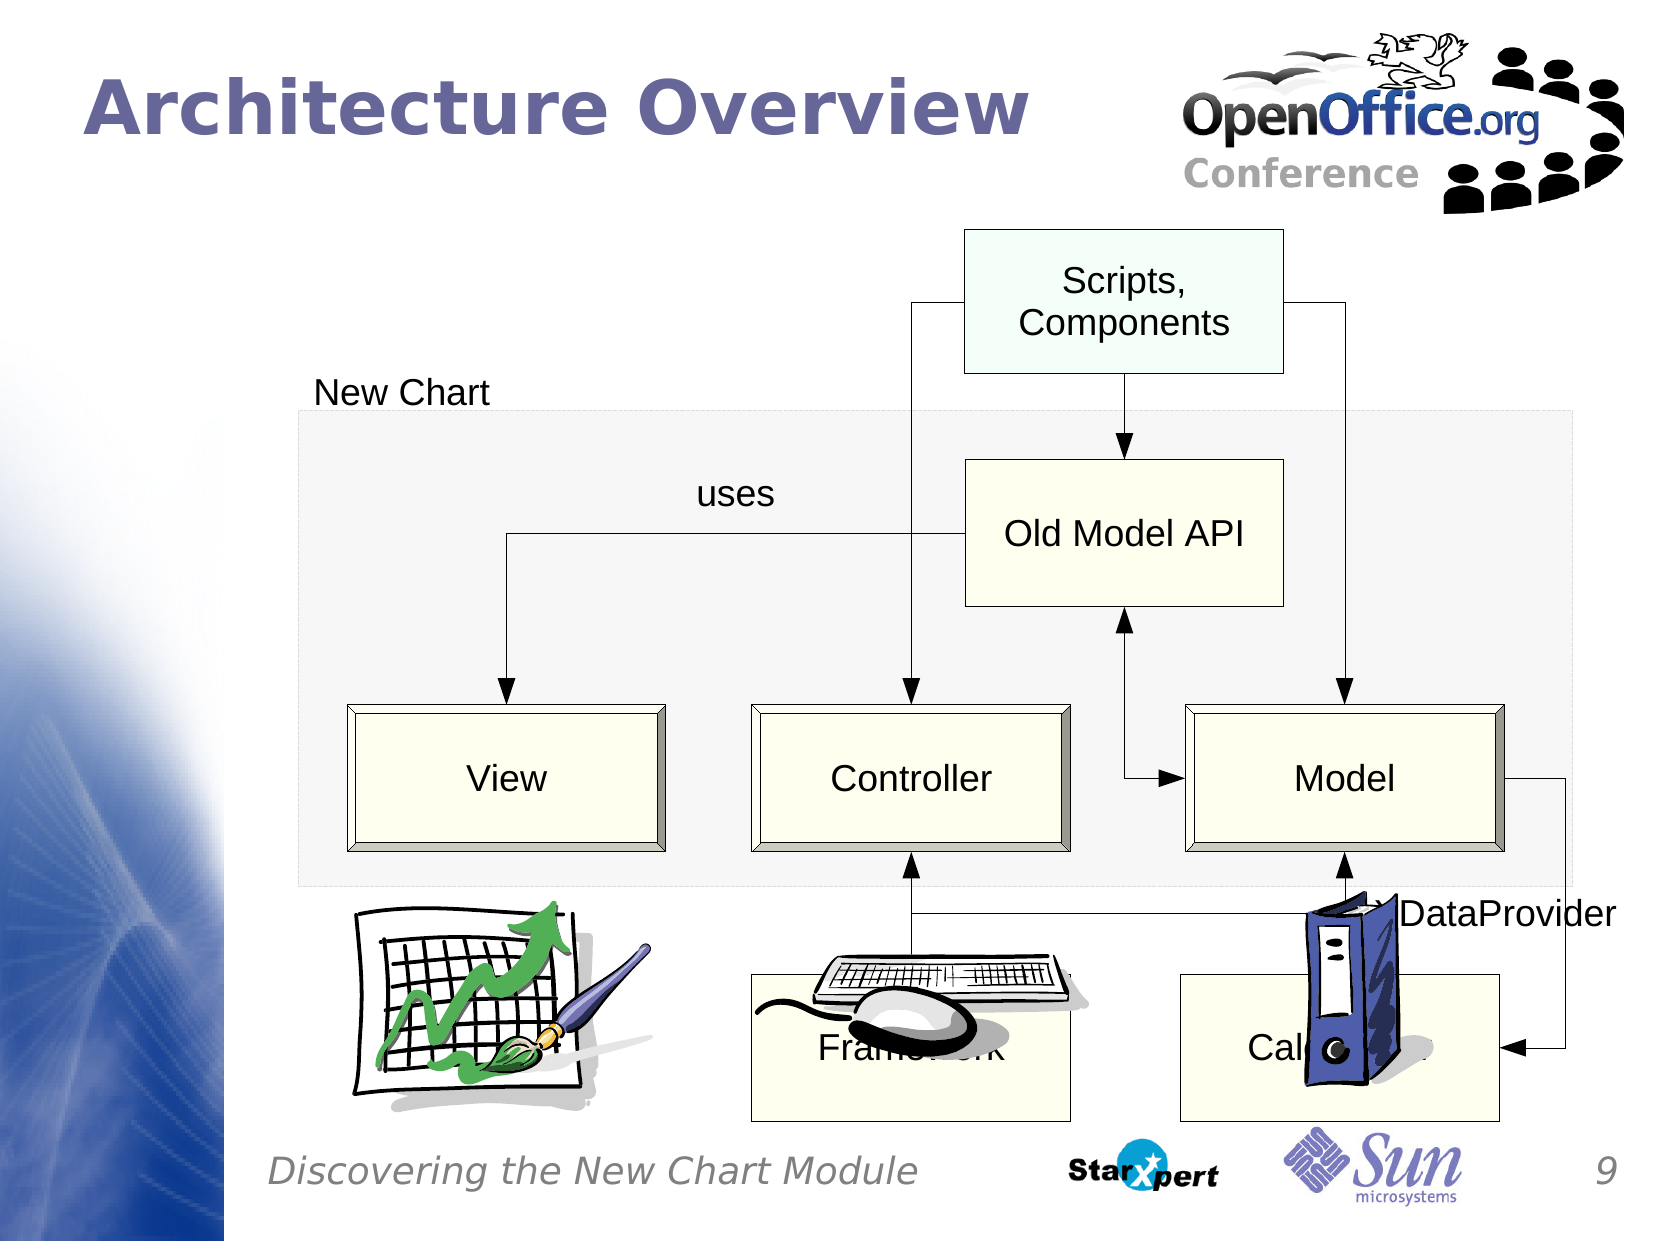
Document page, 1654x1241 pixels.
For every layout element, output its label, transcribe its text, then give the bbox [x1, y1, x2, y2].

text_box Scripts, Components [964, 229, 1284, 374]
text_box New Chart [298, 363, 505, 421]
text_box Model [1195, 714, 1495, 842]
text_box Old Model API [965, 459, 1284, 607]
picture [1287, 874, 1451, 1104]
text_box [1346, 410, 1573, 887]
text_box [912, 534, 1344, 887]
text_box [1125, 410, 1345, 778]
picture [342, 891, 662, 1123]
picture [1183, 33, 1624, 214]
picture [732, 944, 1099, 1084]
text_box [298, 410, 911, 887]
picture [1123, 1167, 1128, 1179]
text_box [912, 410, 1124, 533]
text_box Calc/Writer [1180, 974, 1500, 1122]
text_box [1346, 779, 1565, 887]
picture [1057, 1134, 1227, 1191]
title Architecture Overview [24, 51, 1163, 165]
text_box View [356, 714, 657, 842]
picture [1132, 1155, 1160, 1186]
picture [1282, 1122, 1462, 1220]
text_box Controller [761, 714, 1061, 842]
text_box Framework [751, 1023, 1071, 1122]
picture [0, 0, 224, 1241]
